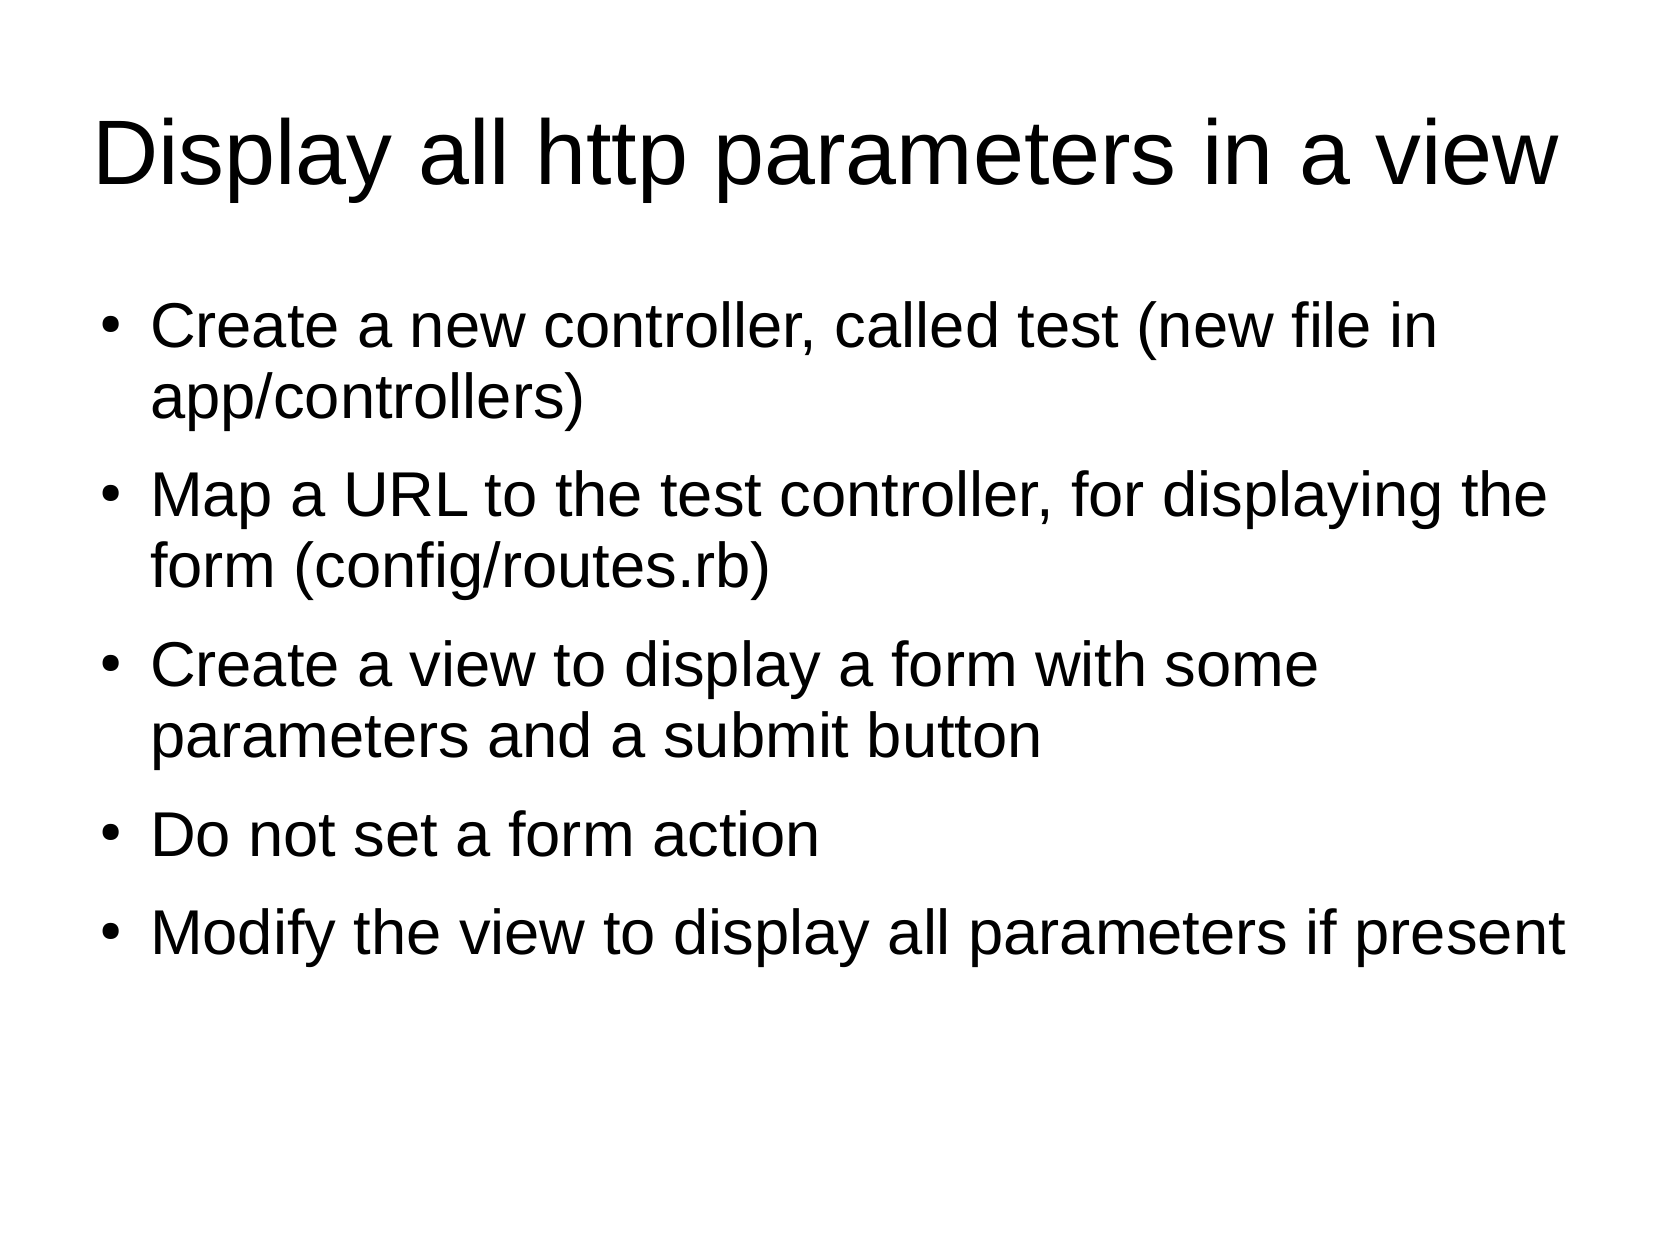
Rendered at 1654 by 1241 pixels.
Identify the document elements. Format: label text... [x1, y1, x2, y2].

list Create a new controller, called test (new file in app/controllers) Map a URL to the test controller, for displaying the form (config/routes.rb) Create a view to display a form with some parameters and a submit button Do not set a form action Modify the view to display all parameters if present [82, 290, 1571, 1010]
title Display all http parameters in a view [82, 49, 1571, 257]
